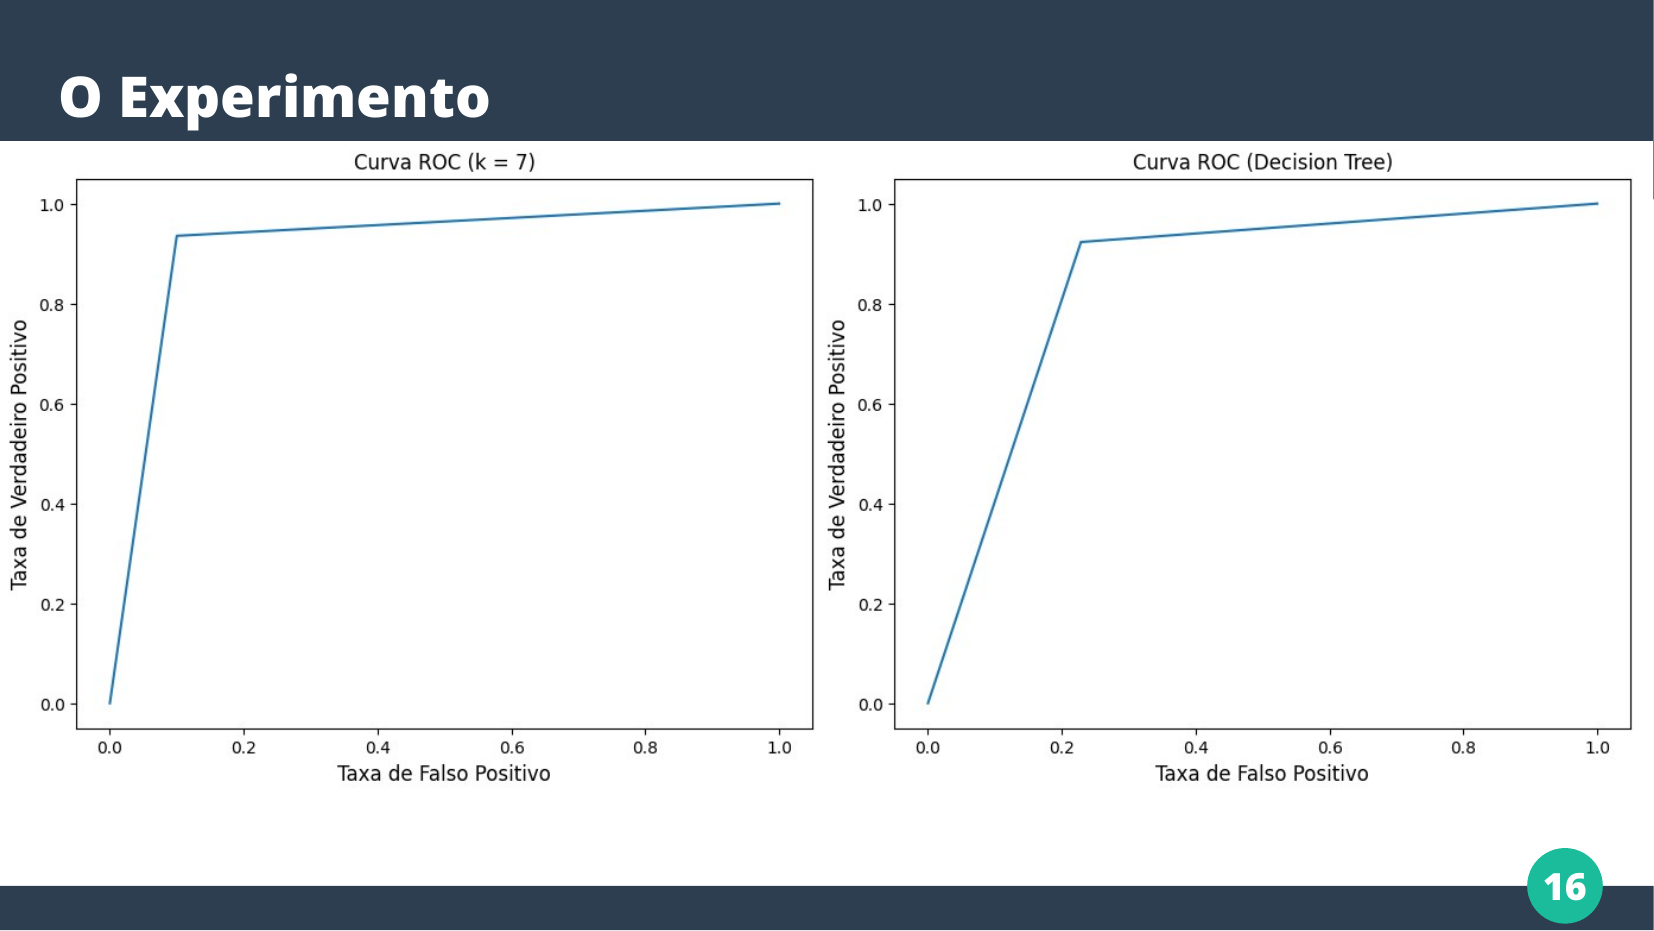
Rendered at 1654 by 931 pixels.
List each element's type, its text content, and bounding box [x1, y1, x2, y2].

picture [0, 141, 1653, 794]
title O Experimento [59, 37, 1595, 141]
